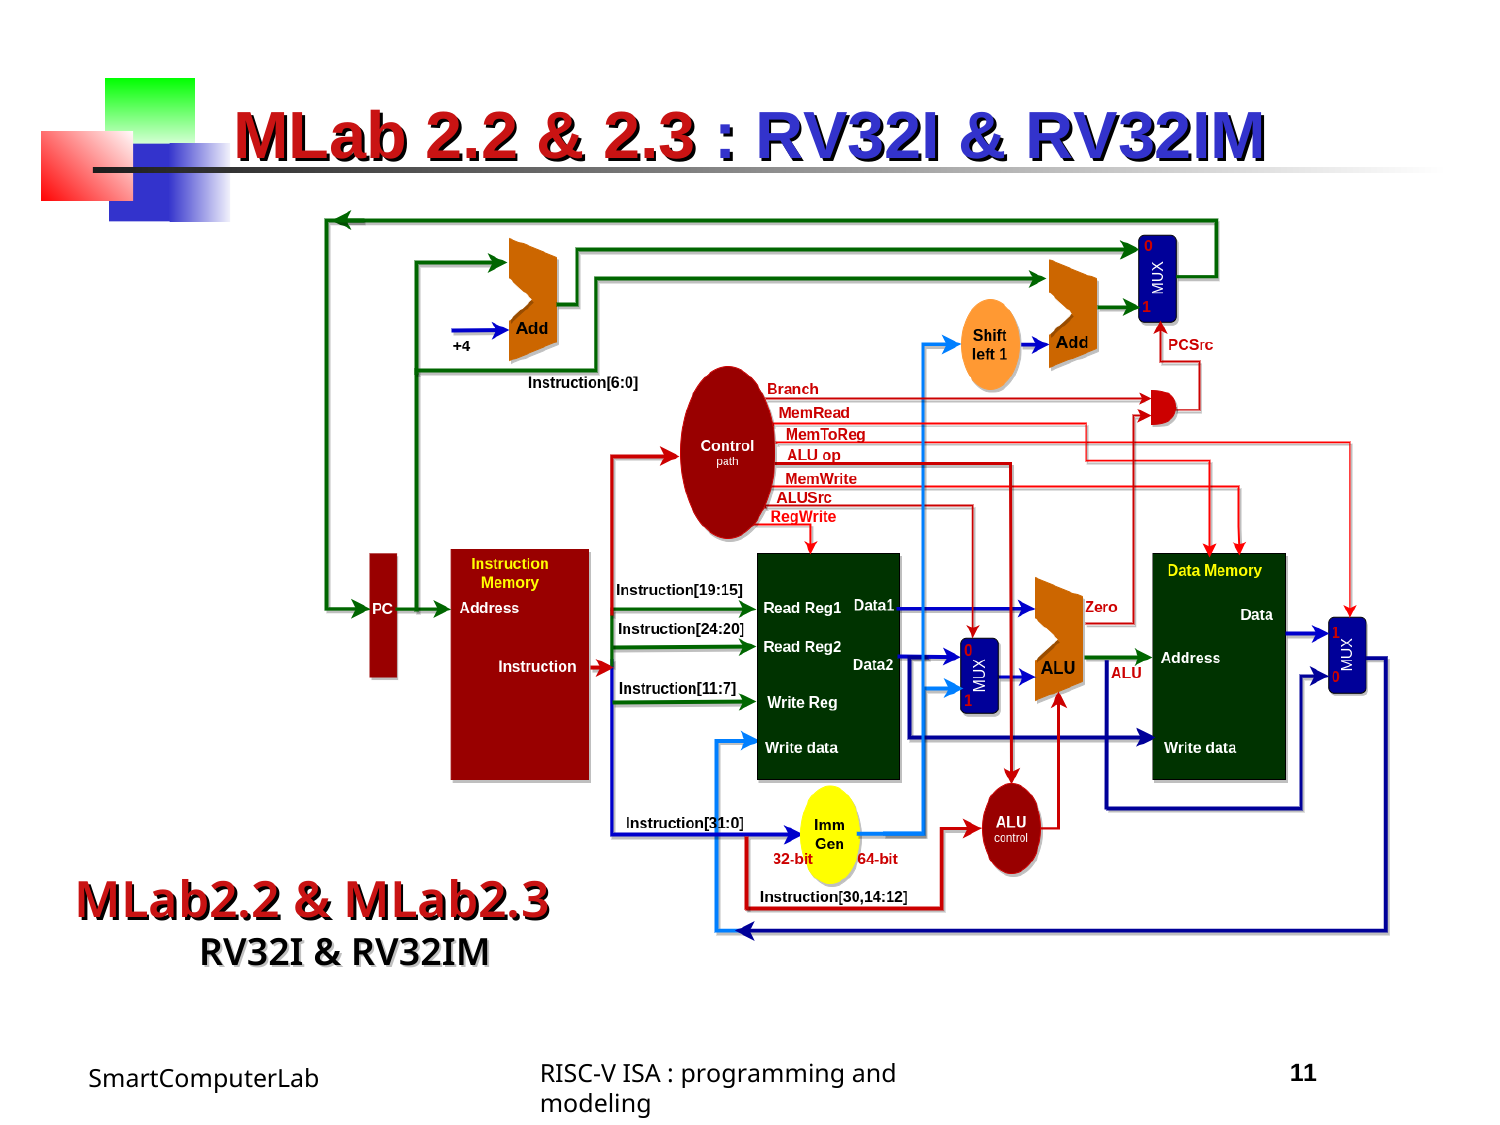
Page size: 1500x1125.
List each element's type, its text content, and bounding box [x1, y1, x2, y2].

text_box MLab2.2 & MLab2.3 RV32I & RV32IM [60, 860, 631, 981]
title MLab 2.2 & 2.3 : RV32I & RV32IM [218, 4, 1396, 180]
picture [315, 209, 1399, 946]
